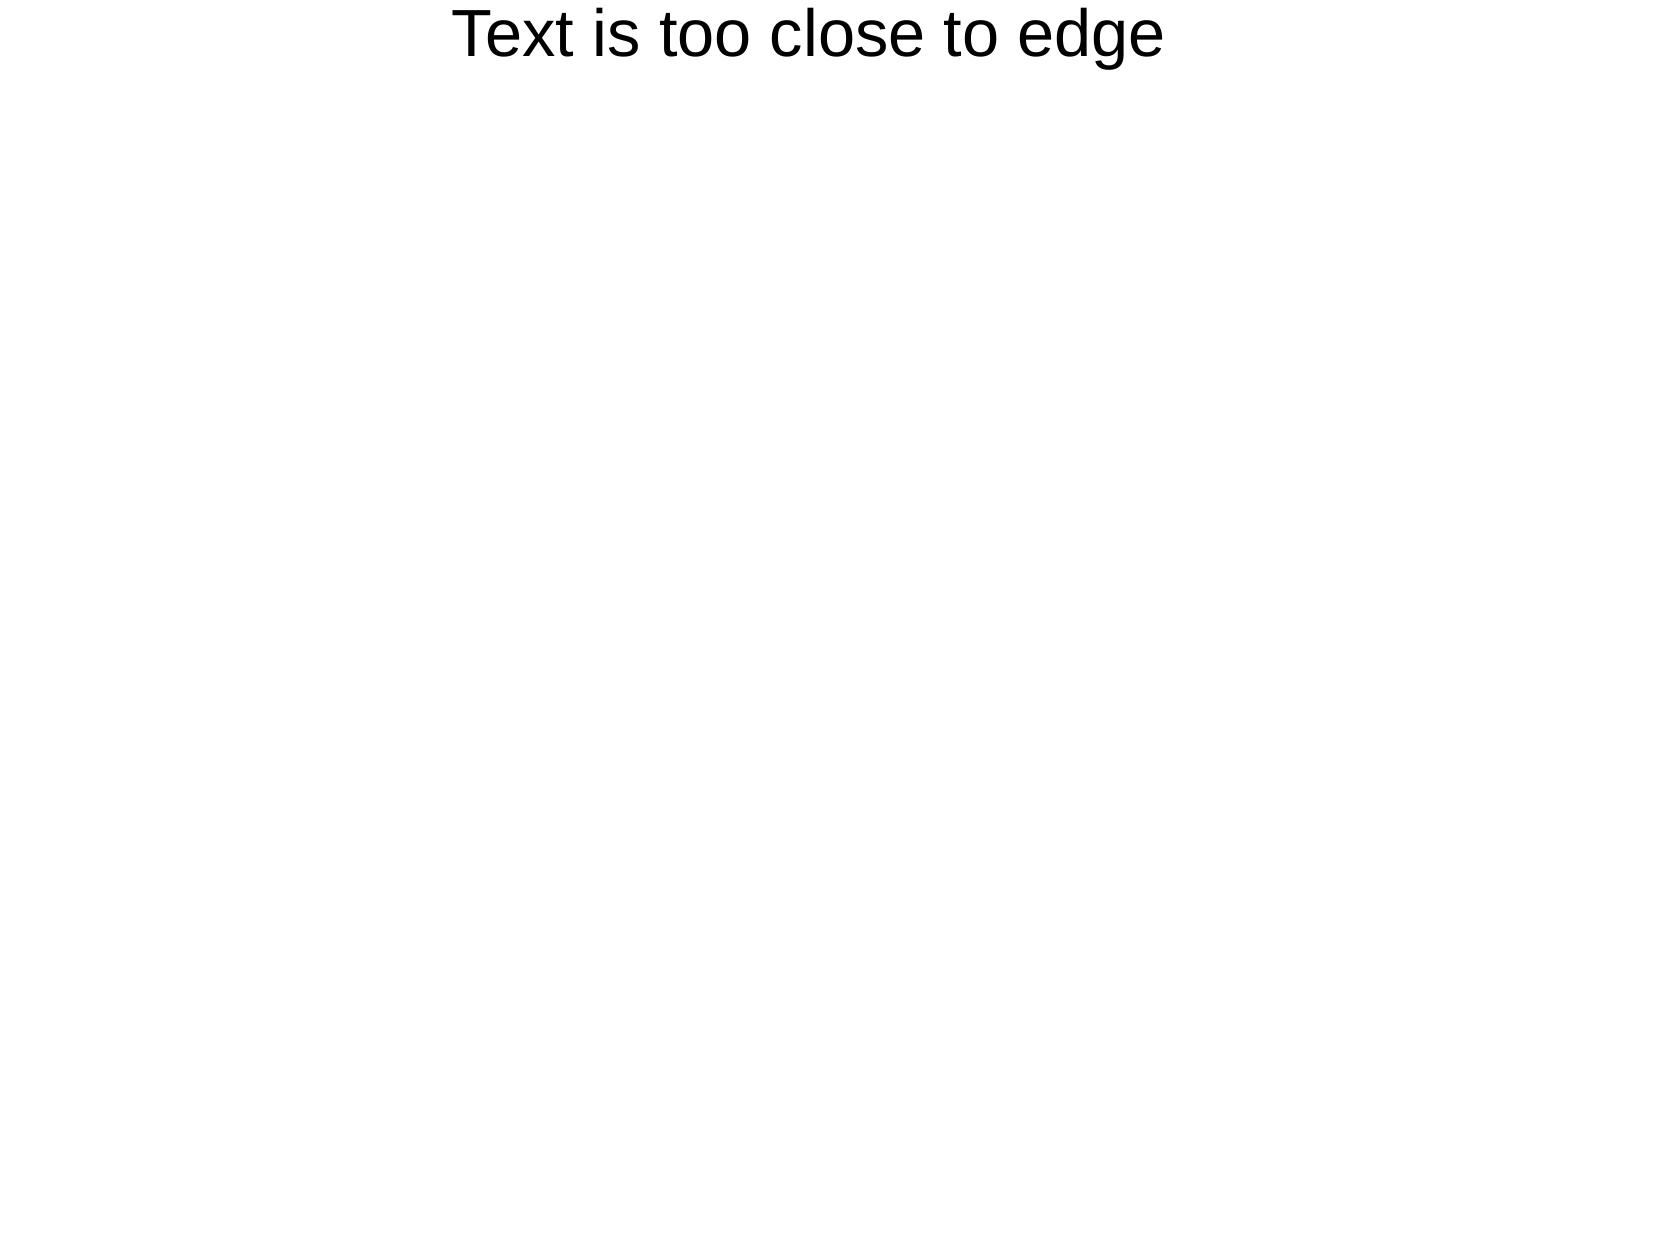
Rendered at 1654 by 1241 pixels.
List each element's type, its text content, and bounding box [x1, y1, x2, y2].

subtitle Text is too close to edge [448, 0, 1170, 71]
